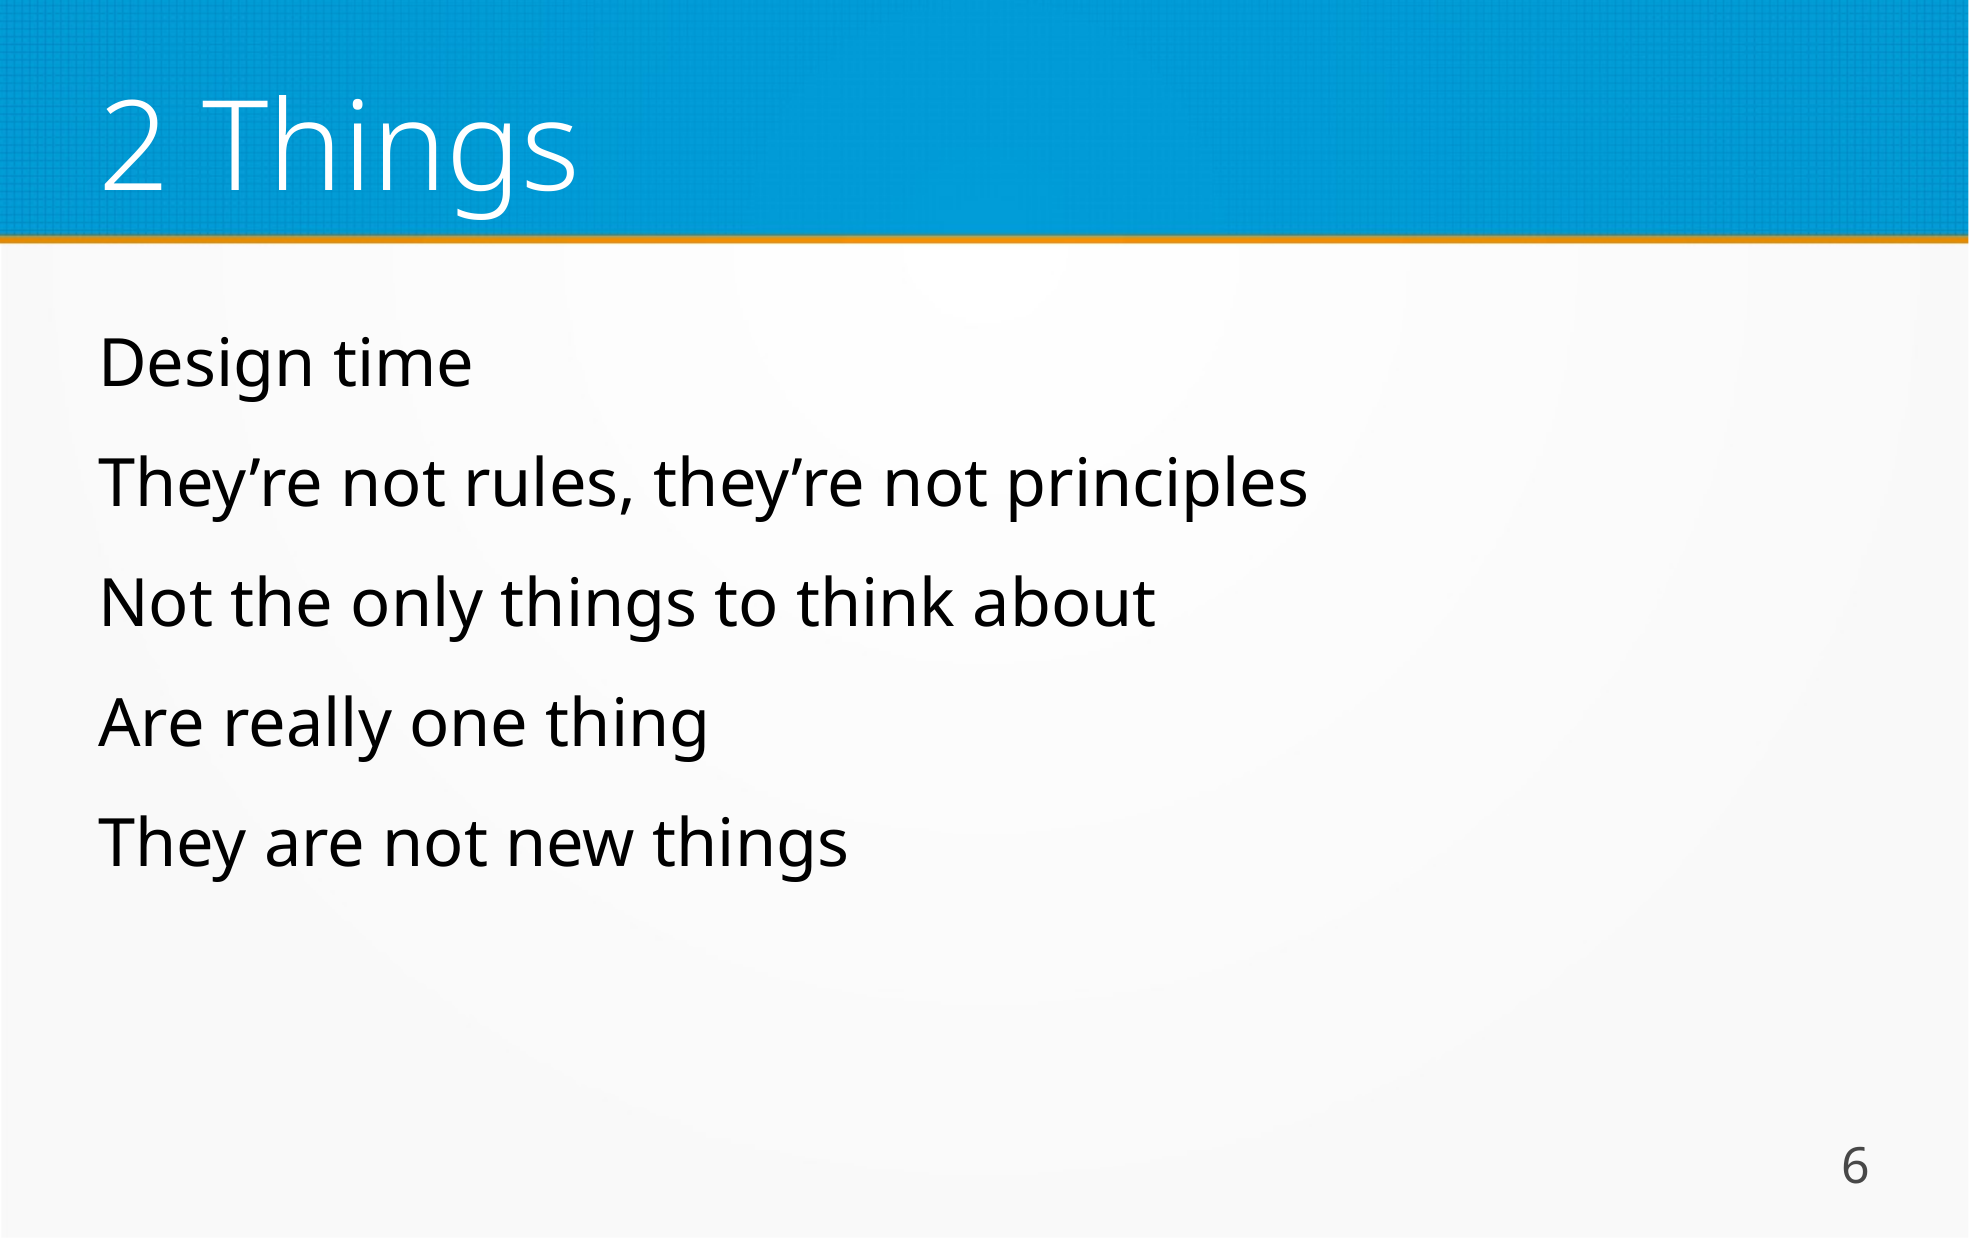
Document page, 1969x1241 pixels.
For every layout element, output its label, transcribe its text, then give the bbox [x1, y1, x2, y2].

picture [0, 233, 1969, 1241]
title 2 Things [98, 19, 1870, 227]
list Design time They’re not rules, they’re not principles Not the only things to think about Are really one thing They are not new things [98, 315, 1861, 1081]
